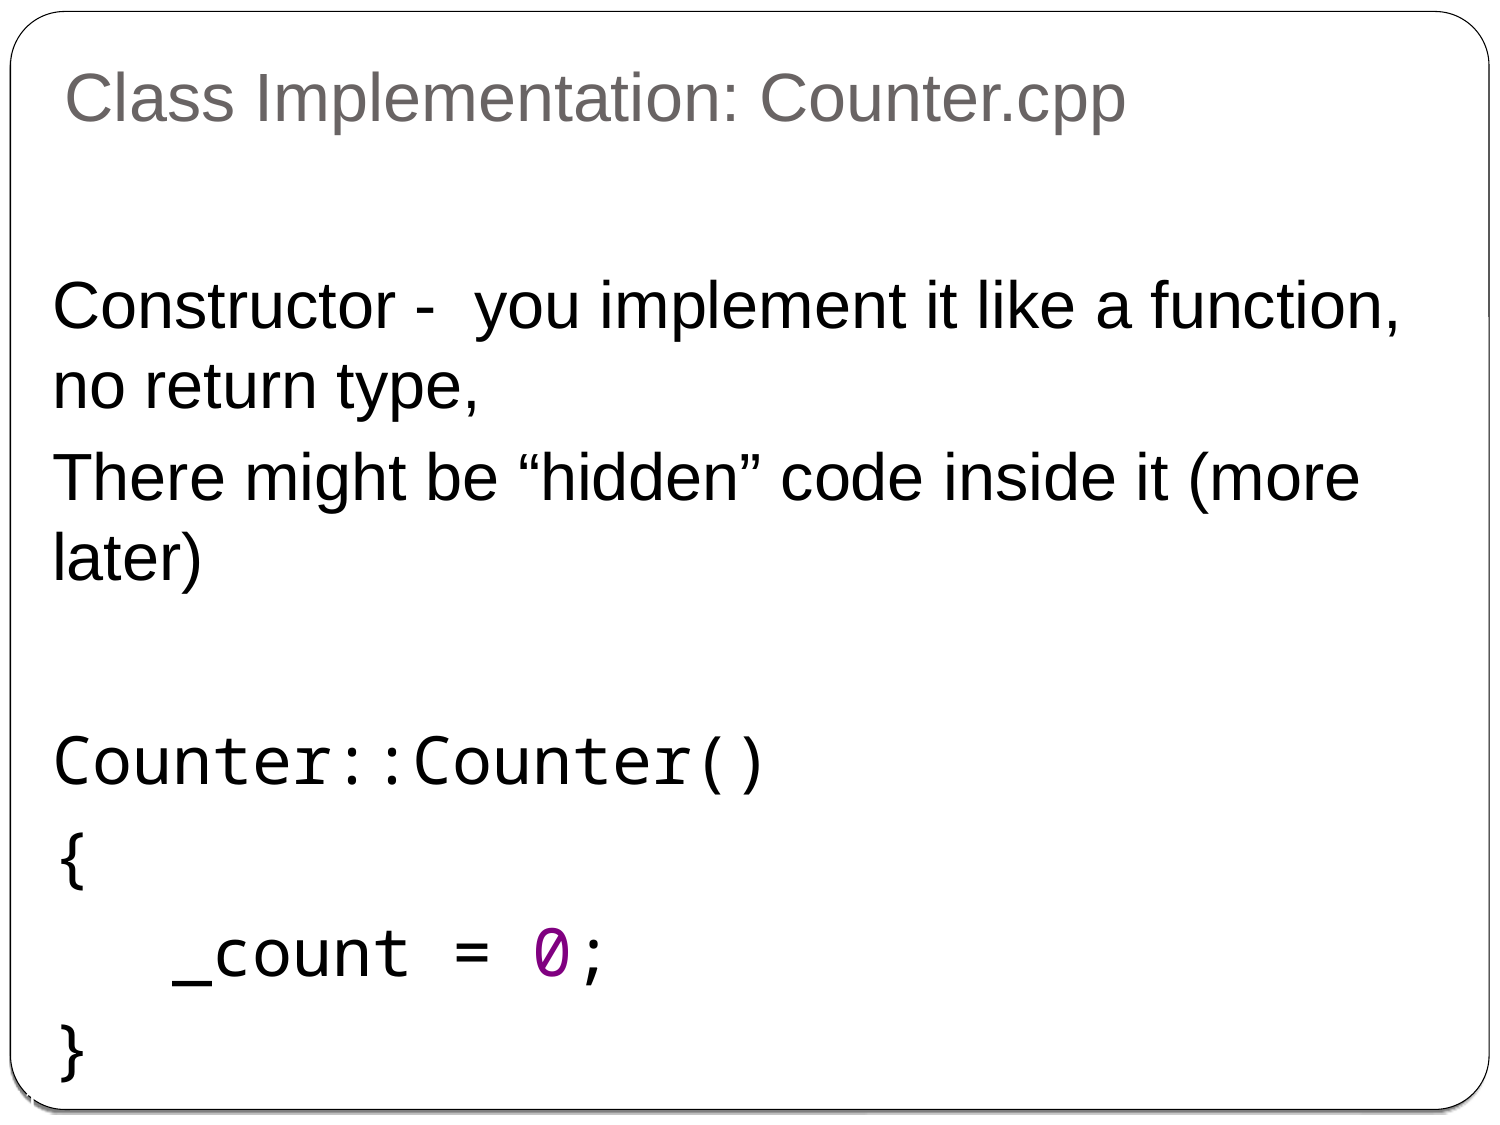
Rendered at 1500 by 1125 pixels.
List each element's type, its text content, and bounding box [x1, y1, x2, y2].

title Class Implementation: Counter.cpp [50, 45, 1450, 150]
list Constructor - you implement it like a function, no return type, There might be “hidden” code inside it (more later) Counter::Counter() { _count = 0; } [37, 162, 1463, 1088]
slide_number <number> [0, 1074, 50, 1125]
